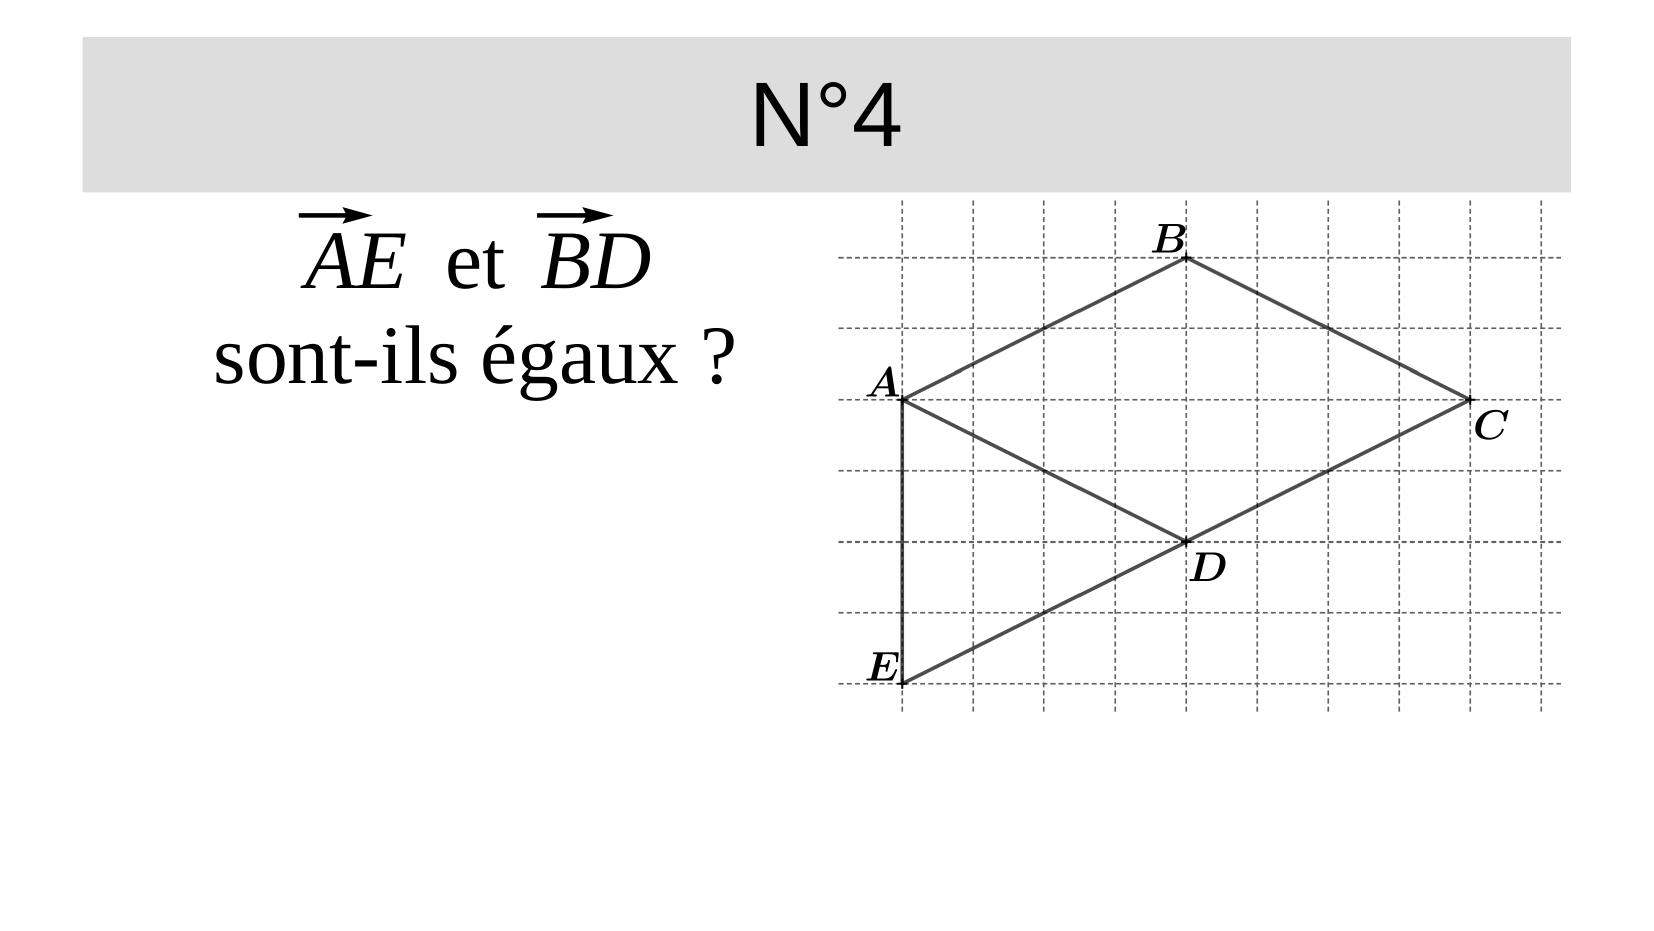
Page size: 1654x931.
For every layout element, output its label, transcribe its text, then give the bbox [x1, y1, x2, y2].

chart [207, 202, 745, 402]
picture [838, 200, 1561, 713]
title N°4 [82, 37, 1571, 193]
